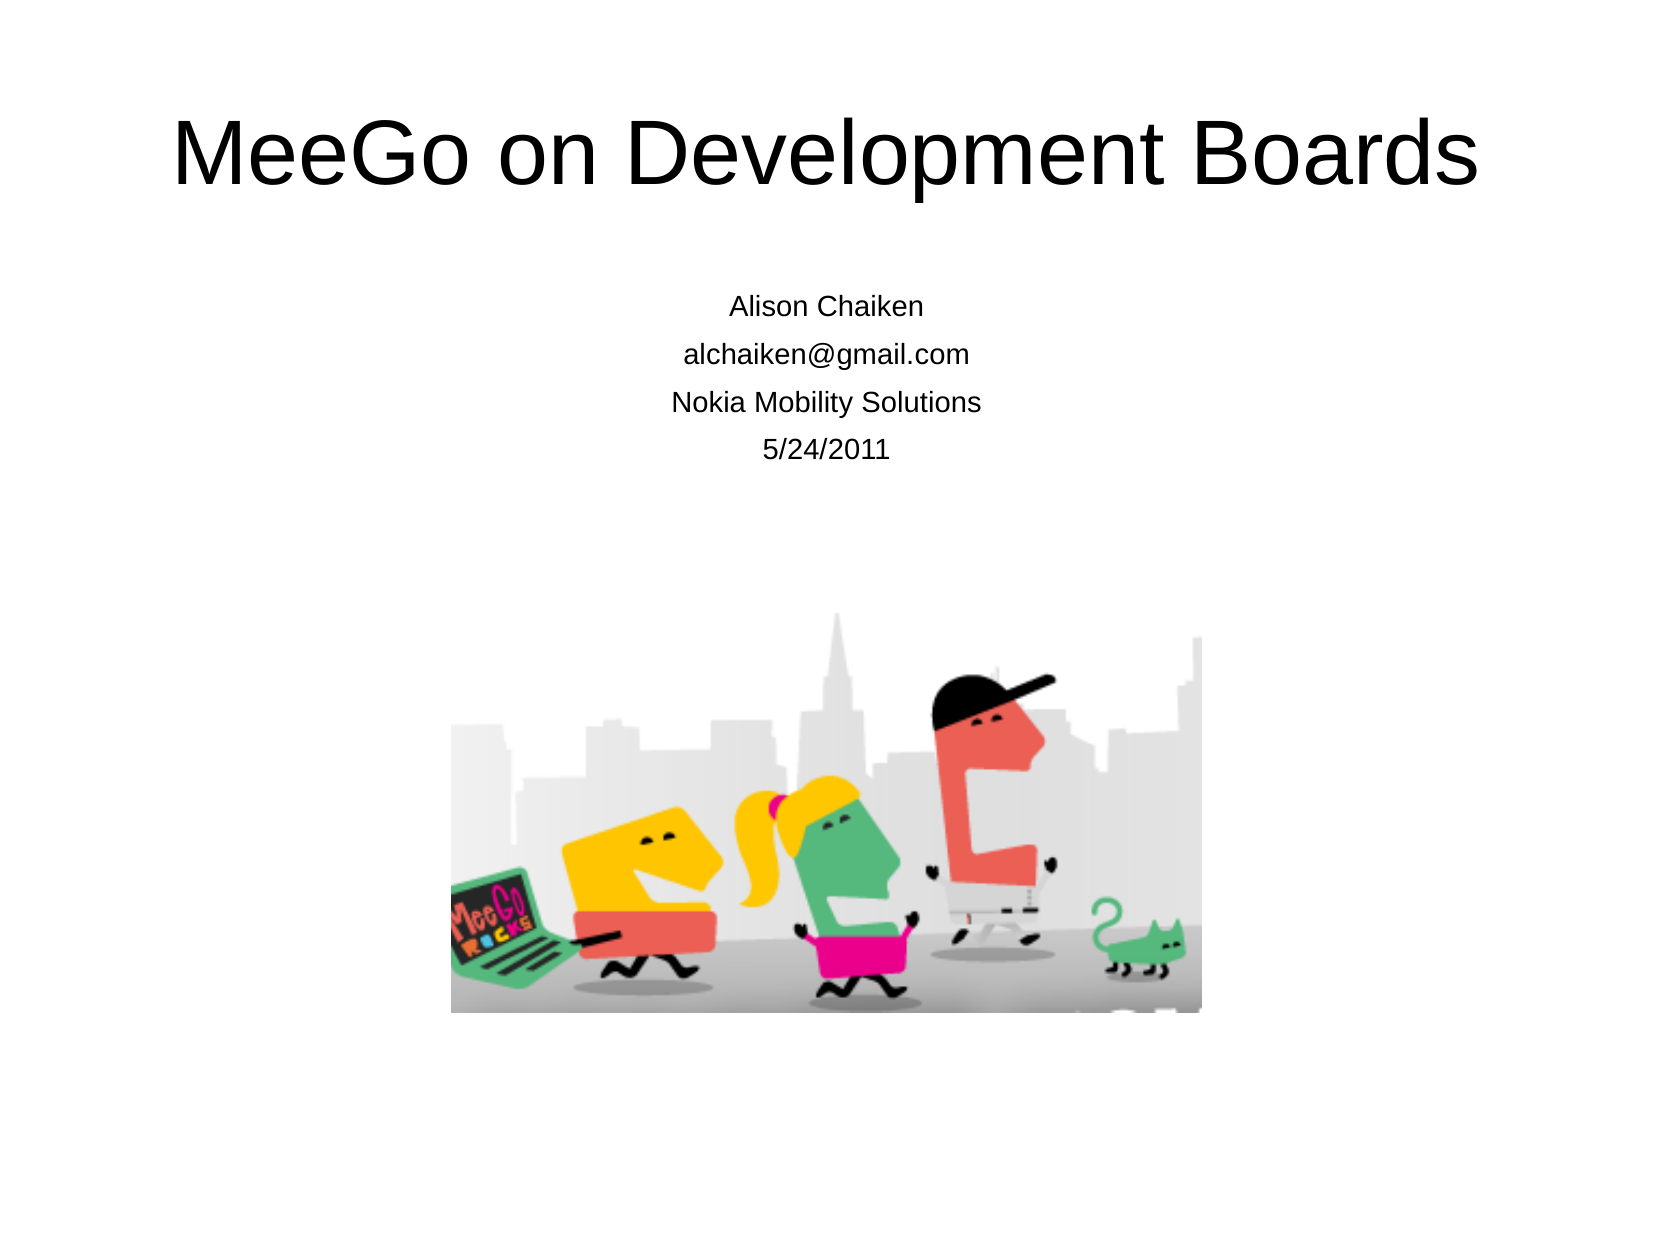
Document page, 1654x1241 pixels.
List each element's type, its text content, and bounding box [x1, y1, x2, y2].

picture [451, 613, 1202, 1013]
list Alison Chaiken alchaiken@gmail.com Nokia Mobility Solutions 5/24/2011 [82, 290, 1571, 1109]
title MeeGo on Development Boards [82, 49, 1571, 257]
